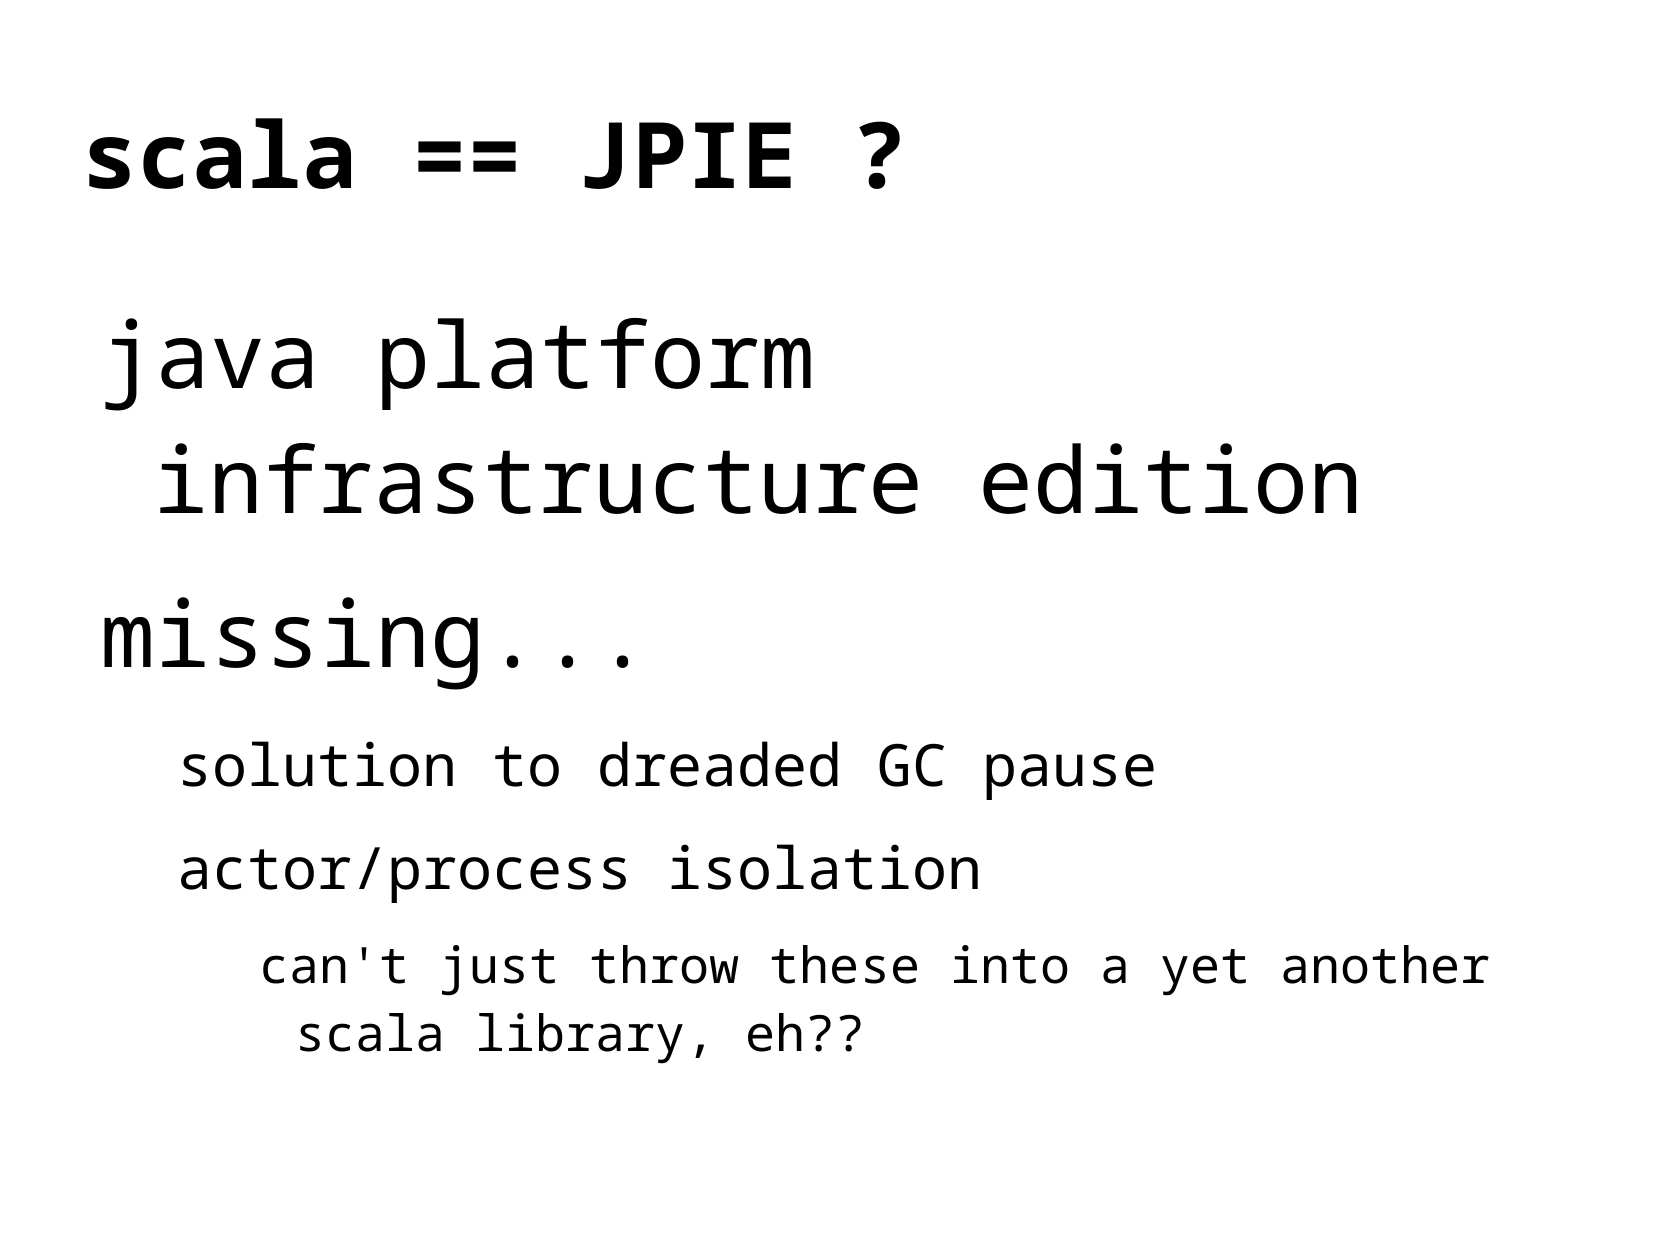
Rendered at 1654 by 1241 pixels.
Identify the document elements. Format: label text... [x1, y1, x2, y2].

list java platform infrastructure edition missing... solution to dreaded GC pause actor/process isolation can't just throw these into a yet another scala library, eh?? [82, 290, 1571, 1094]
title scala == JPIE ? [82, 49, 1571, 257]
